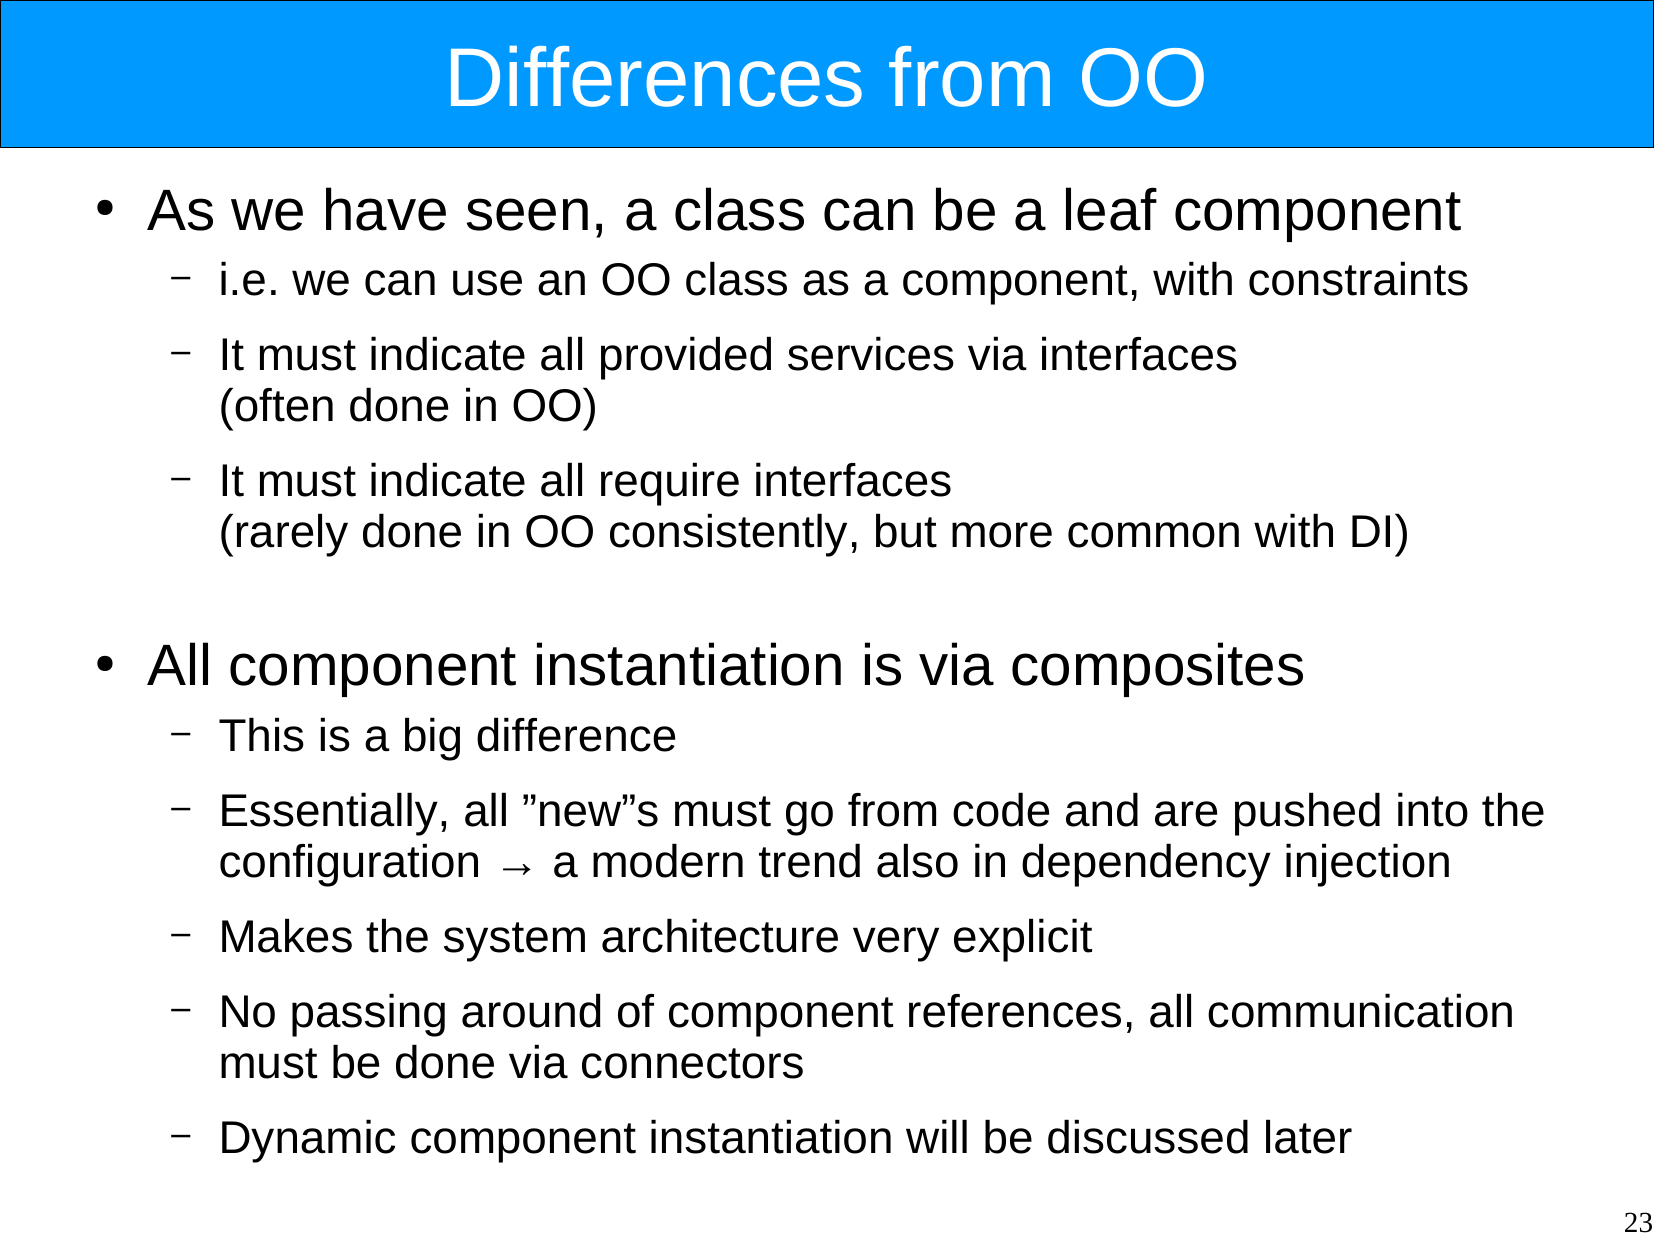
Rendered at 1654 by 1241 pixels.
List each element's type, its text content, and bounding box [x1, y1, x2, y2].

list As we have seen, a class can be a leaf component i.e. we can use an OO class as a component, with constraints It must indicate all provided services via interfaces (often done in OO) It must indicate all require interfaces (rarely done in OO consistently, but more common with DI) All component instantiation is via composites This is a big difference Essentially, all ”new”s must go from code and are pushed into the configuration → a modern trend also in dependency injection Makes the system architecture very explicit No passing around of component references, all communication must be done via connectors Dynamic component instantiation will be discussed later [76, 177, 1565, 1196]
title Differences from OO [82, 13, 1571, 142]
